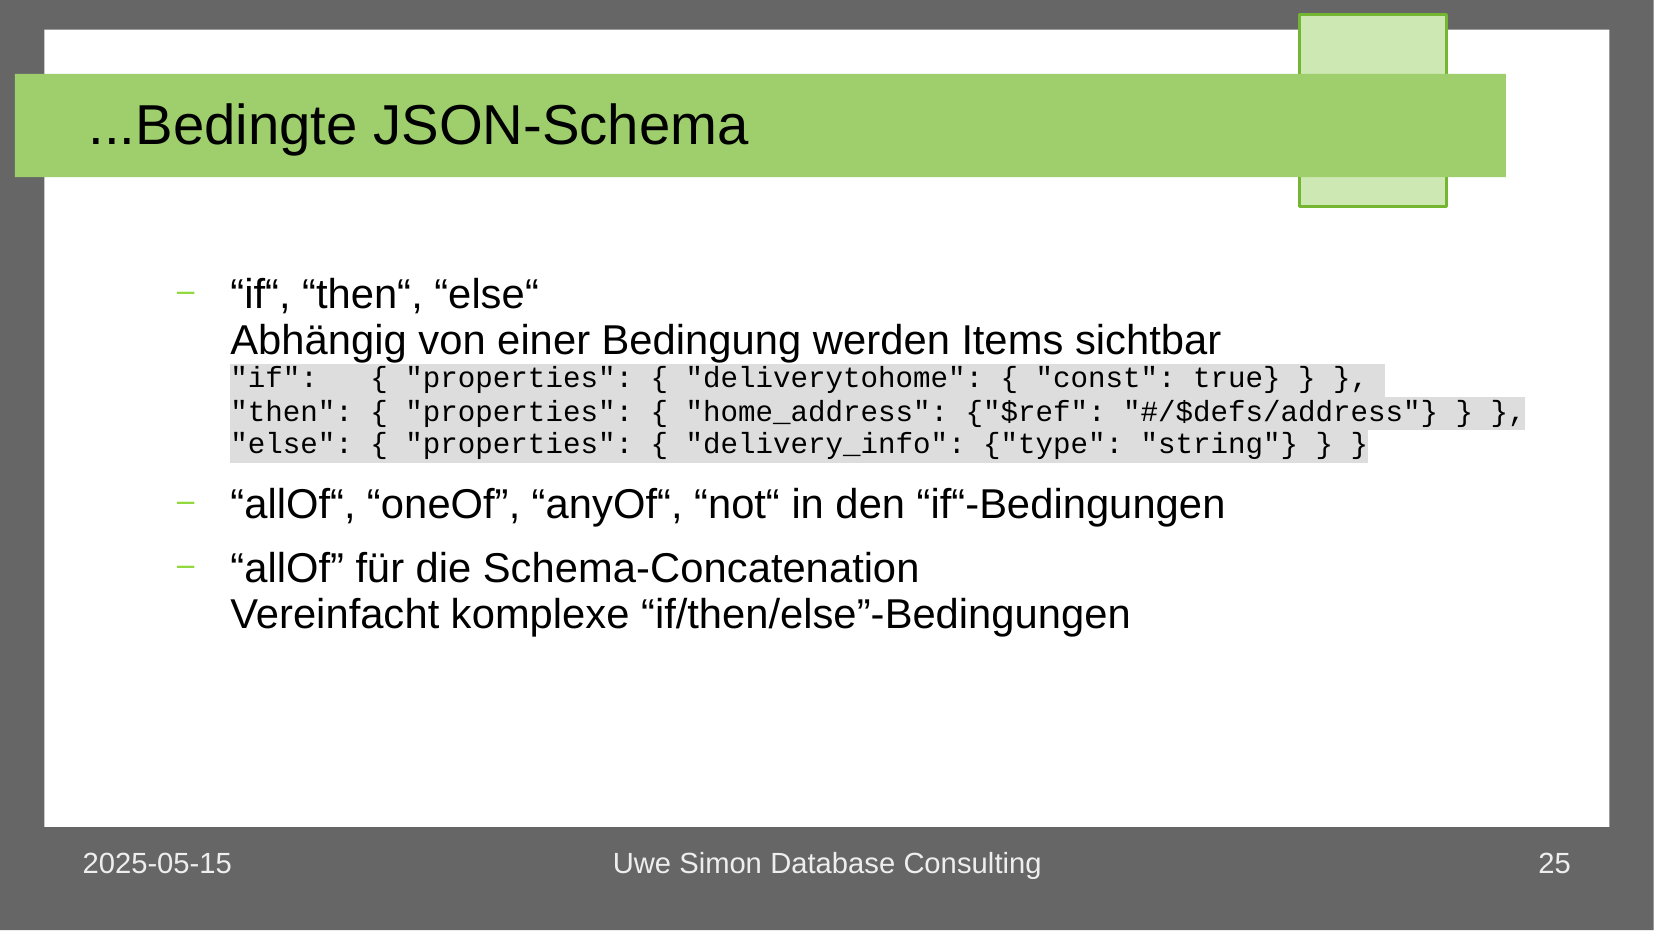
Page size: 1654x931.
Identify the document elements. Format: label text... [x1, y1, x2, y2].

list “if“, “then“, “else“ Abhängig von einer Bedingung werden Items sichtbar "if": { "properties": { "deliverytohome": { "const": true} } }, "then": { "properties": { "home_address": {"$ref": "#/$defs/address"} } }, "else": { "properties": { "delivery_info": {"type": "string"} } } “allOf“, “oneOf”, “anyOf“, “not“ in den “if“-Bedingungen “allOf” für die Schema-Concatenation Vereinfacht komplexe “if/then/else”-Bedingungen [88, 206, 1565, 739]
title ...Bedingte JSON-Schema [88, 73, 1506, 178]
